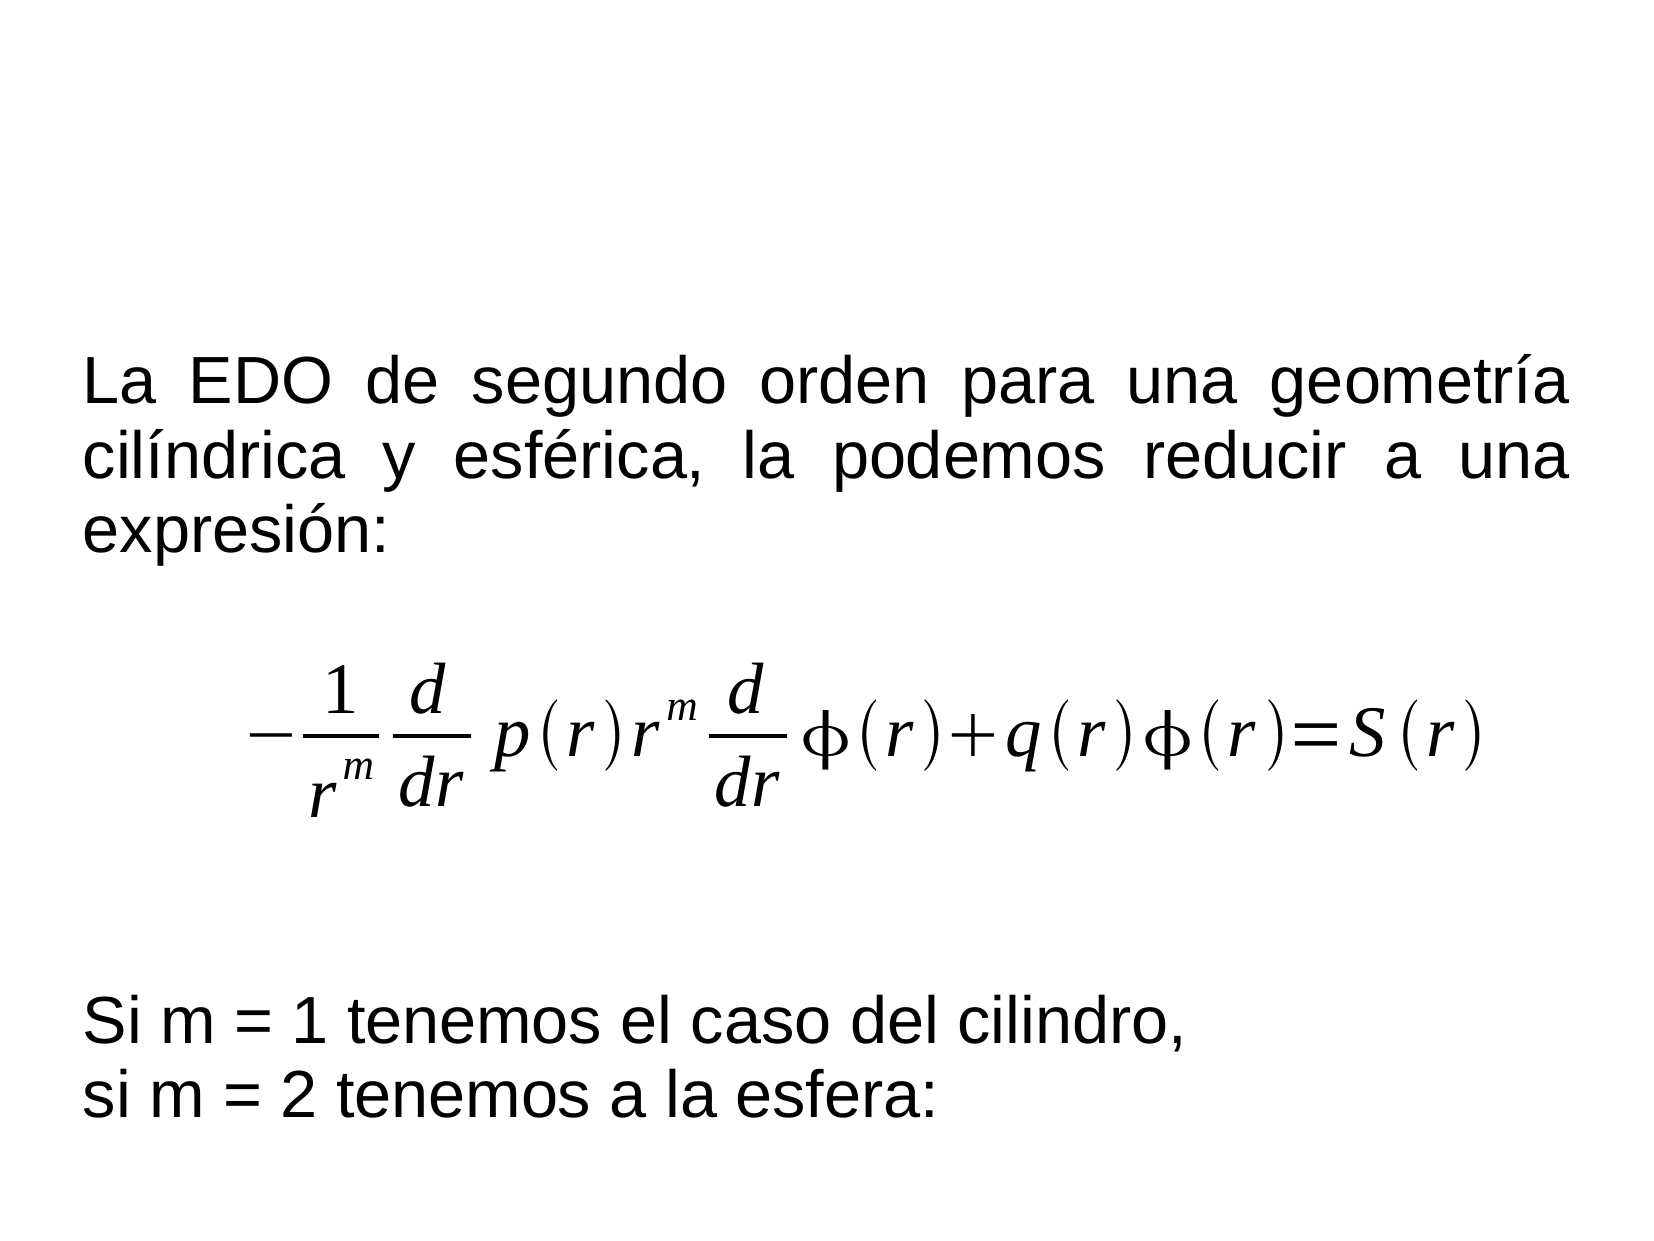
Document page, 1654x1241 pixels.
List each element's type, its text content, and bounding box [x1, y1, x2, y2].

chart [236, 649, 1492, 833]
text_box Si m = 1 tenemos el caso del cilindro, si m = 2 tenemos a la esfera: [82, 892, 1571, 1223]
subtitle La EDO de segundo orden para una geometría cilíndrica y esférica, la podemos reducir a una expresión: [82, 290, 1571, 621]
